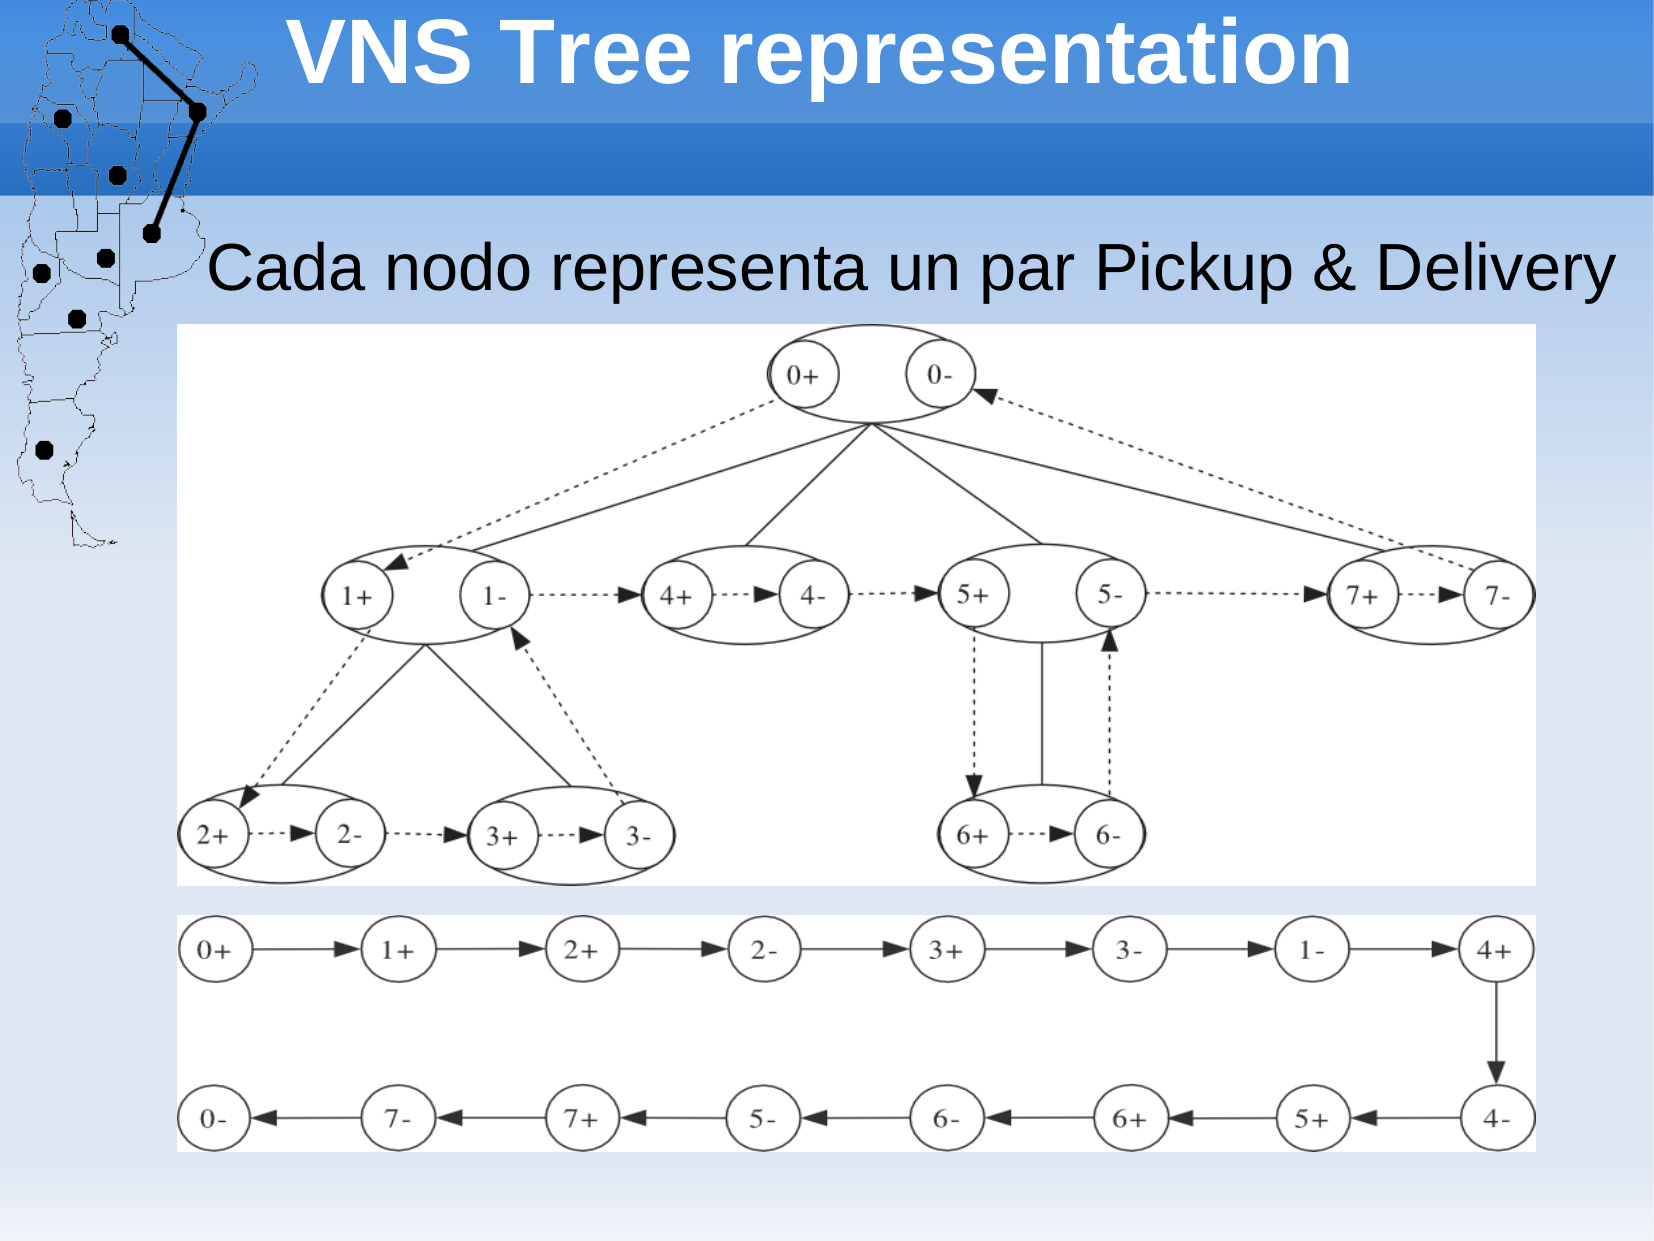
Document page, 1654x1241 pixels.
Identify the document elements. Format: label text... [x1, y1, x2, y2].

picture [0, 0, 1654, 1241]
list Cada nodo representa un par Pickup & Delivery [135, 229, 1625, 1034]
title VNS Tree representation [296, 1, 1565, 207]
